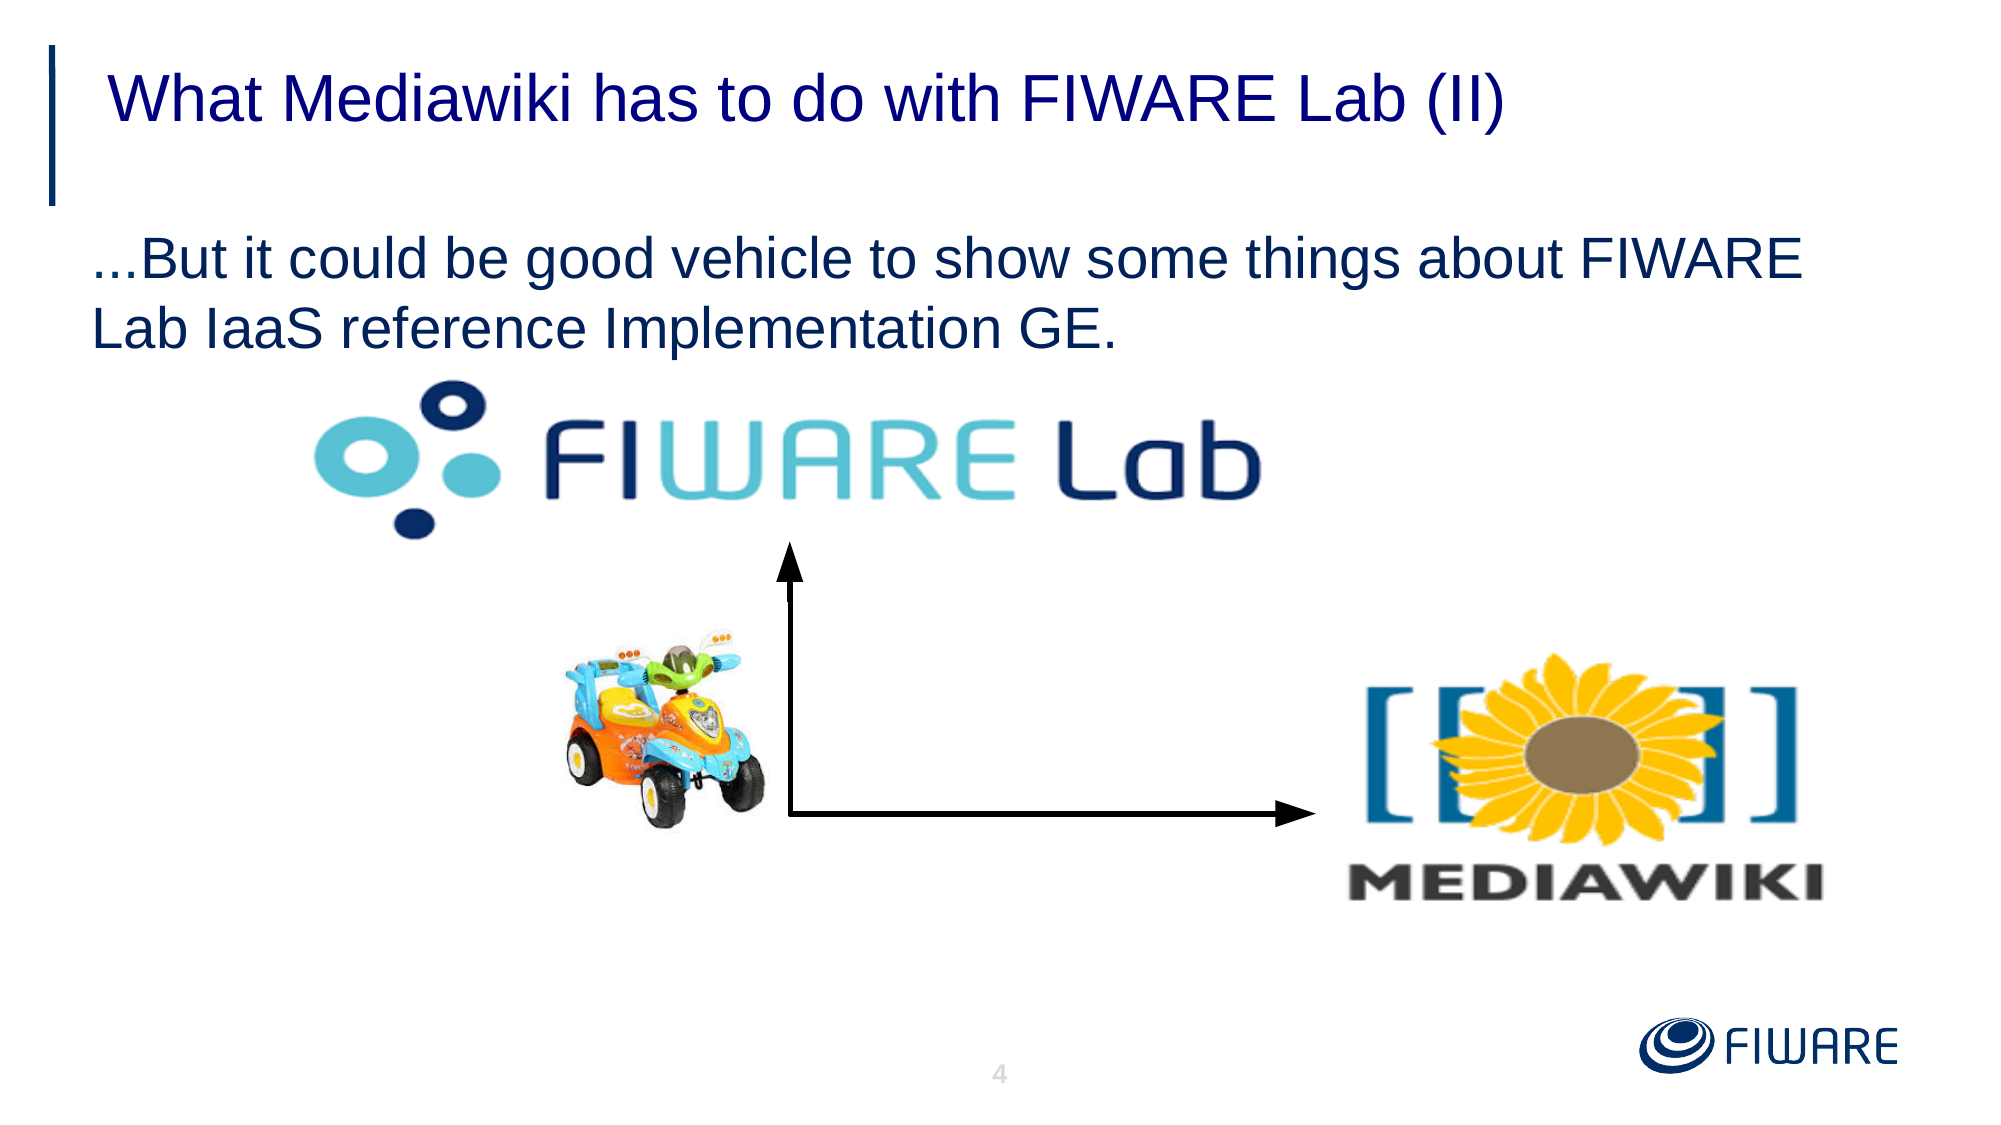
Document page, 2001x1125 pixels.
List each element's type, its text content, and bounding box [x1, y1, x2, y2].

slide_number <number> [887, 1042, 1113, 1103]
picture [537, 602, 788, 853]
picture [1635, 1012, 1905, 1077]
title What Mediawiki has to do with FIWARE Lab (II) [92, 47, 1704, 250]
picture [1315, 635, 1843, 993]
picture [283, 377, 1297, 542]
text_box ...But it could be good vehicle to show some things about FIWARE Lab IaaS reference Implementation GE. [76, 212, 1902, 368]
